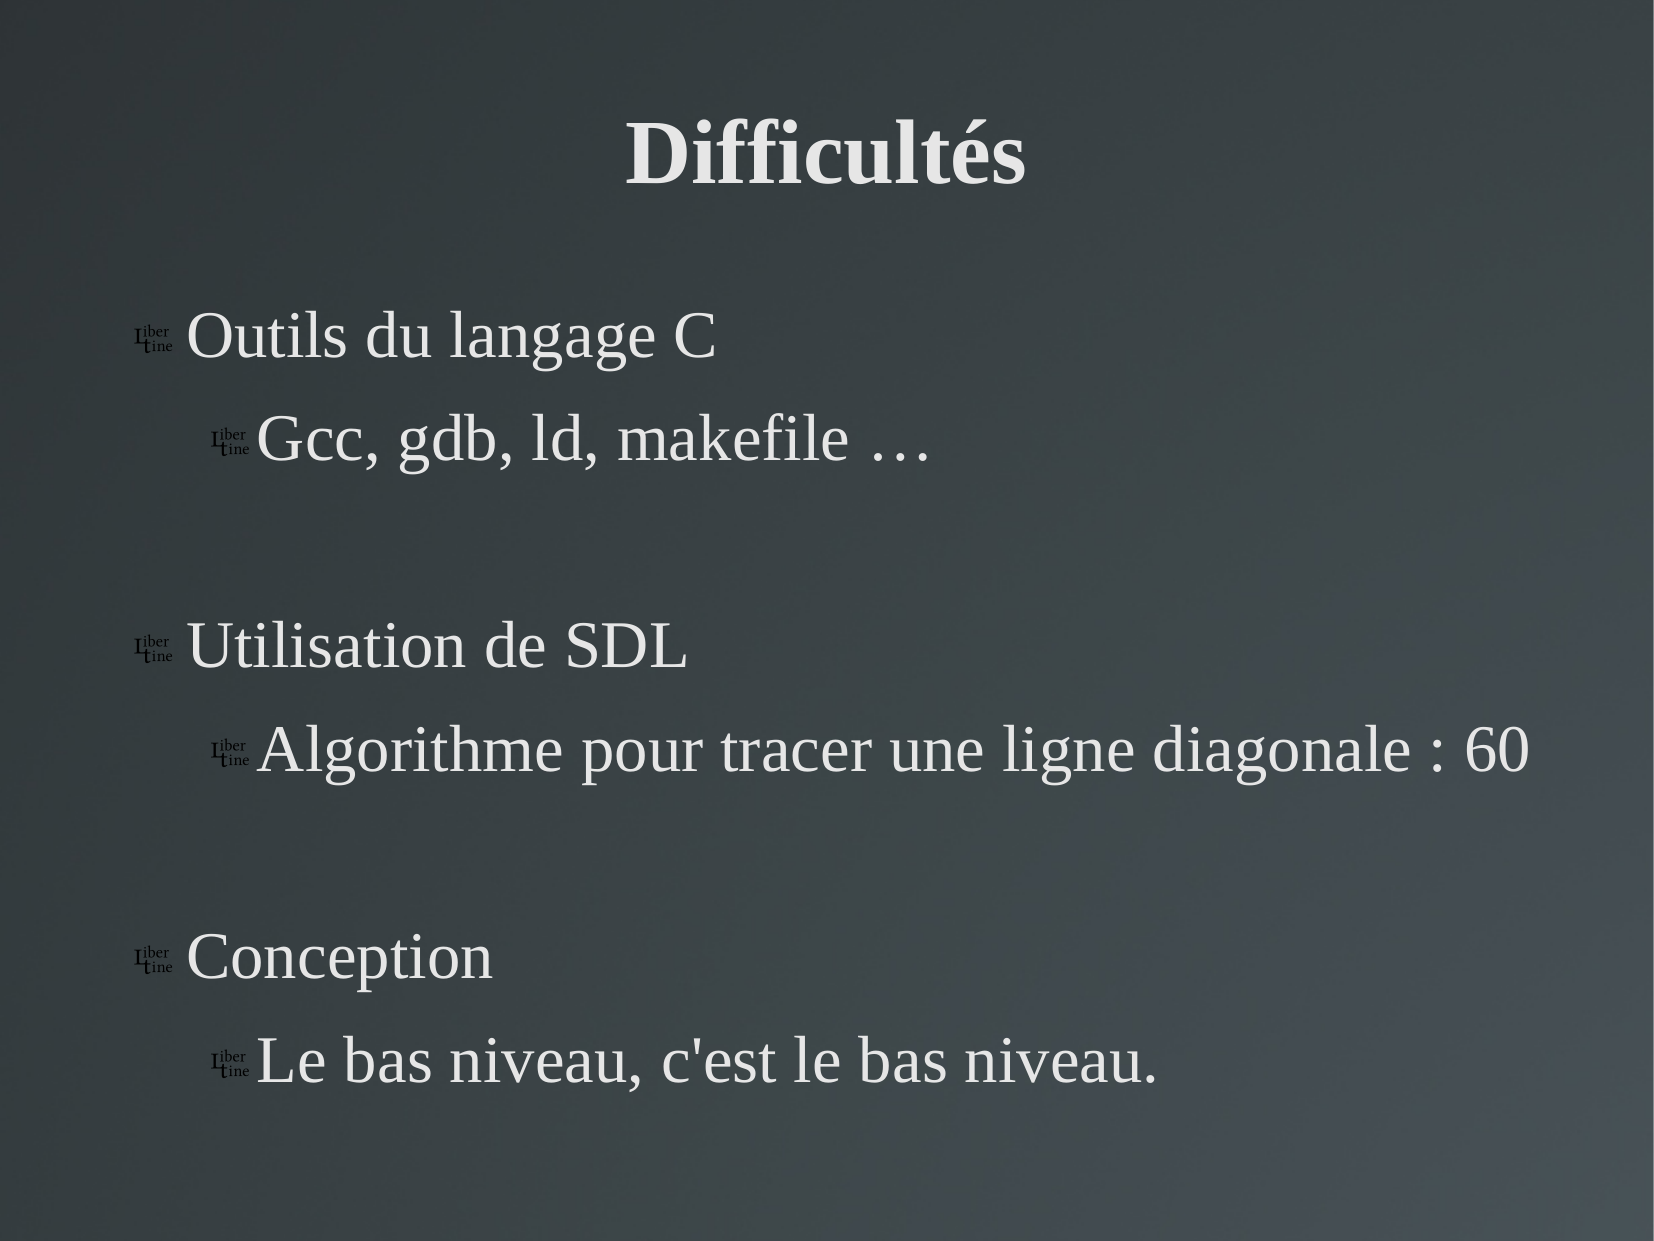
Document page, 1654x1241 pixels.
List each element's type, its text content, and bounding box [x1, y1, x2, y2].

picture [0, 0, 1654, 1241]
list Outils du langage C Gcc, gdb, ld, makefile … Utilisation de SDL Algorithme pour tracer une ligne diagonale : 60 Conception Le bas niveau, c'est le bas niveau. [82, 290, 1571, 1109]
title Difficultés [82, 49, 1571, 257]
